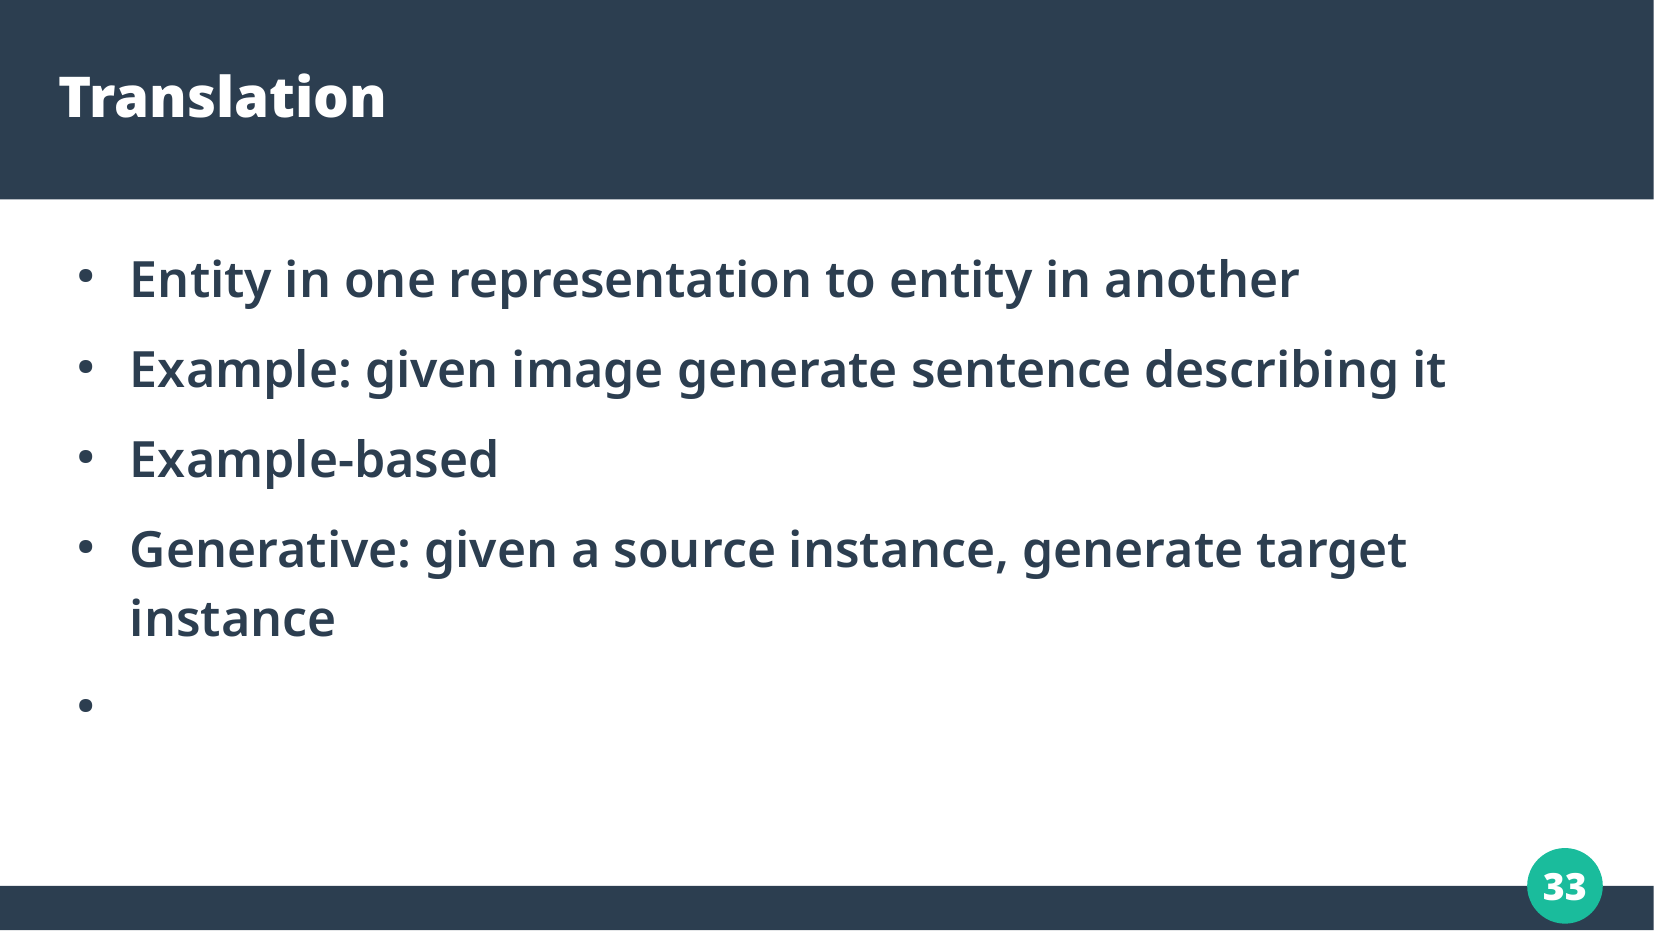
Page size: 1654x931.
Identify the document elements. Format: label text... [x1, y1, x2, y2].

title Translation [59, 37, 1595, 155]
list Entity in one representation to entity in another Example: given image generate sentence describing it Example-based Generative: given a source instance, generate target instance [59, 243, 1595, 864]
